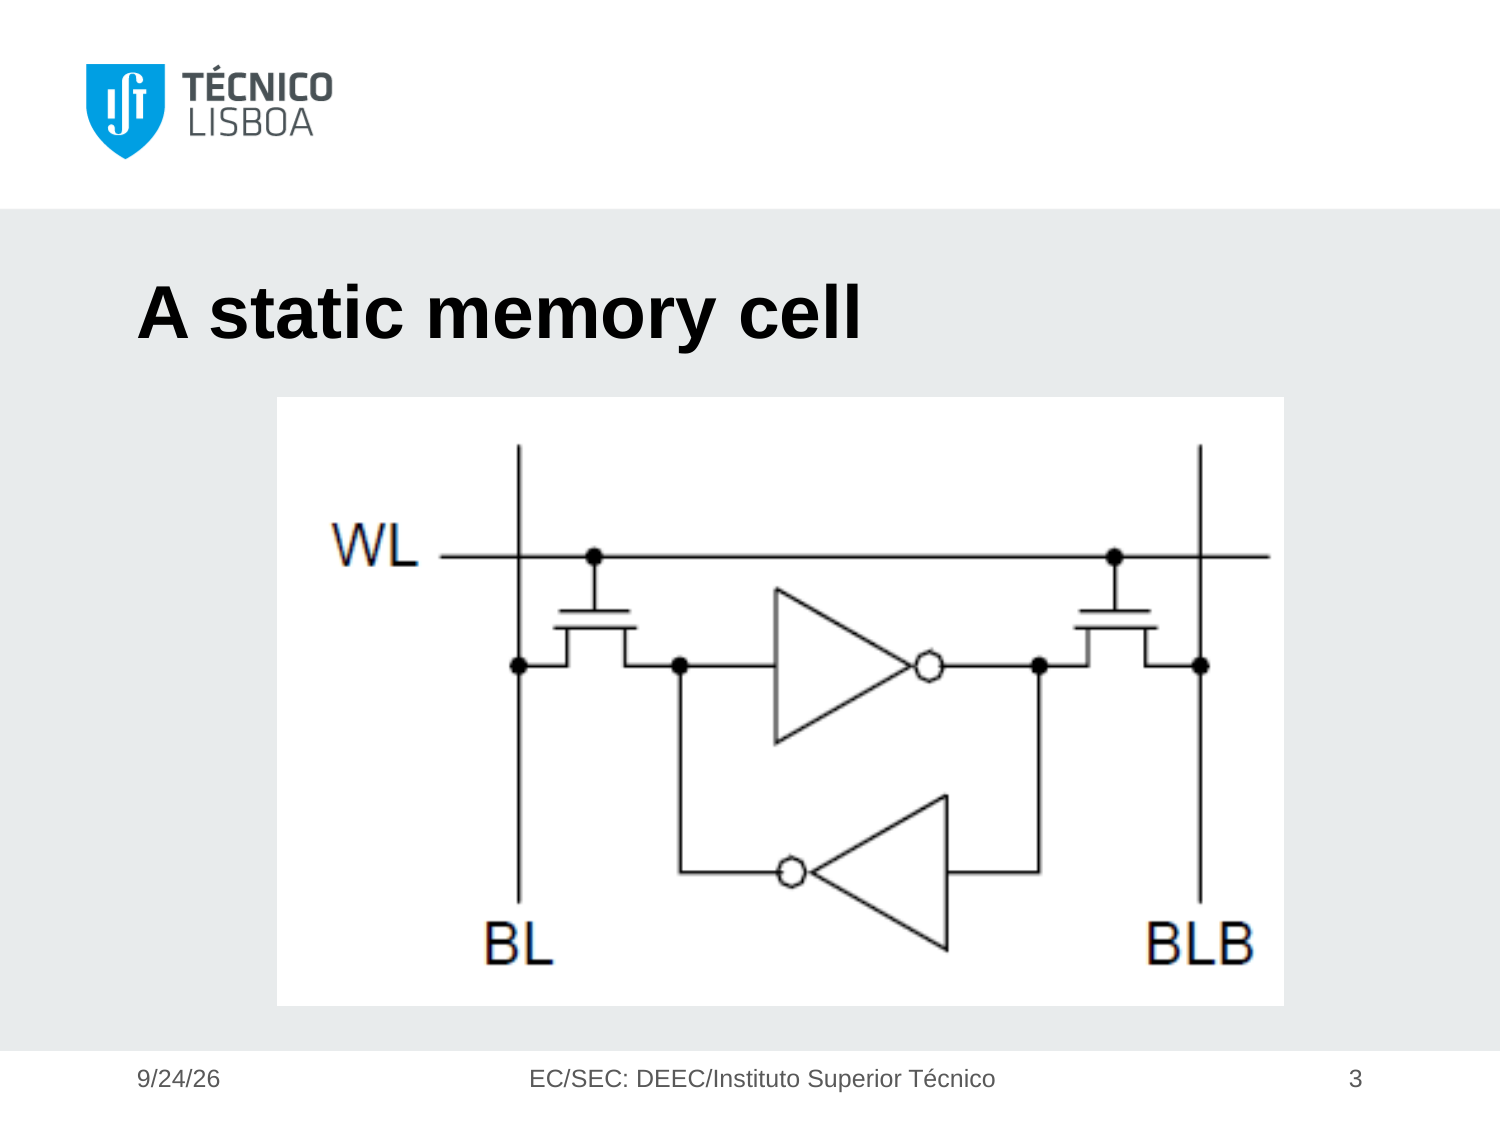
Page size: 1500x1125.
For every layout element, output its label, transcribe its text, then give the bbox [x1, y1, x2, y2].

slide_number <number> [1077, 1052, 1378, 1103]
picture [0, 0, 1500, 1125]
title A static memory cell [121, 237, 1378, 381]
footer EC/SEC: DEEC/Instituto Superior Técnico [512, 1052, 1021, 1103]
slide_number 11/29/18 [121, 1052, 425, 1103]
